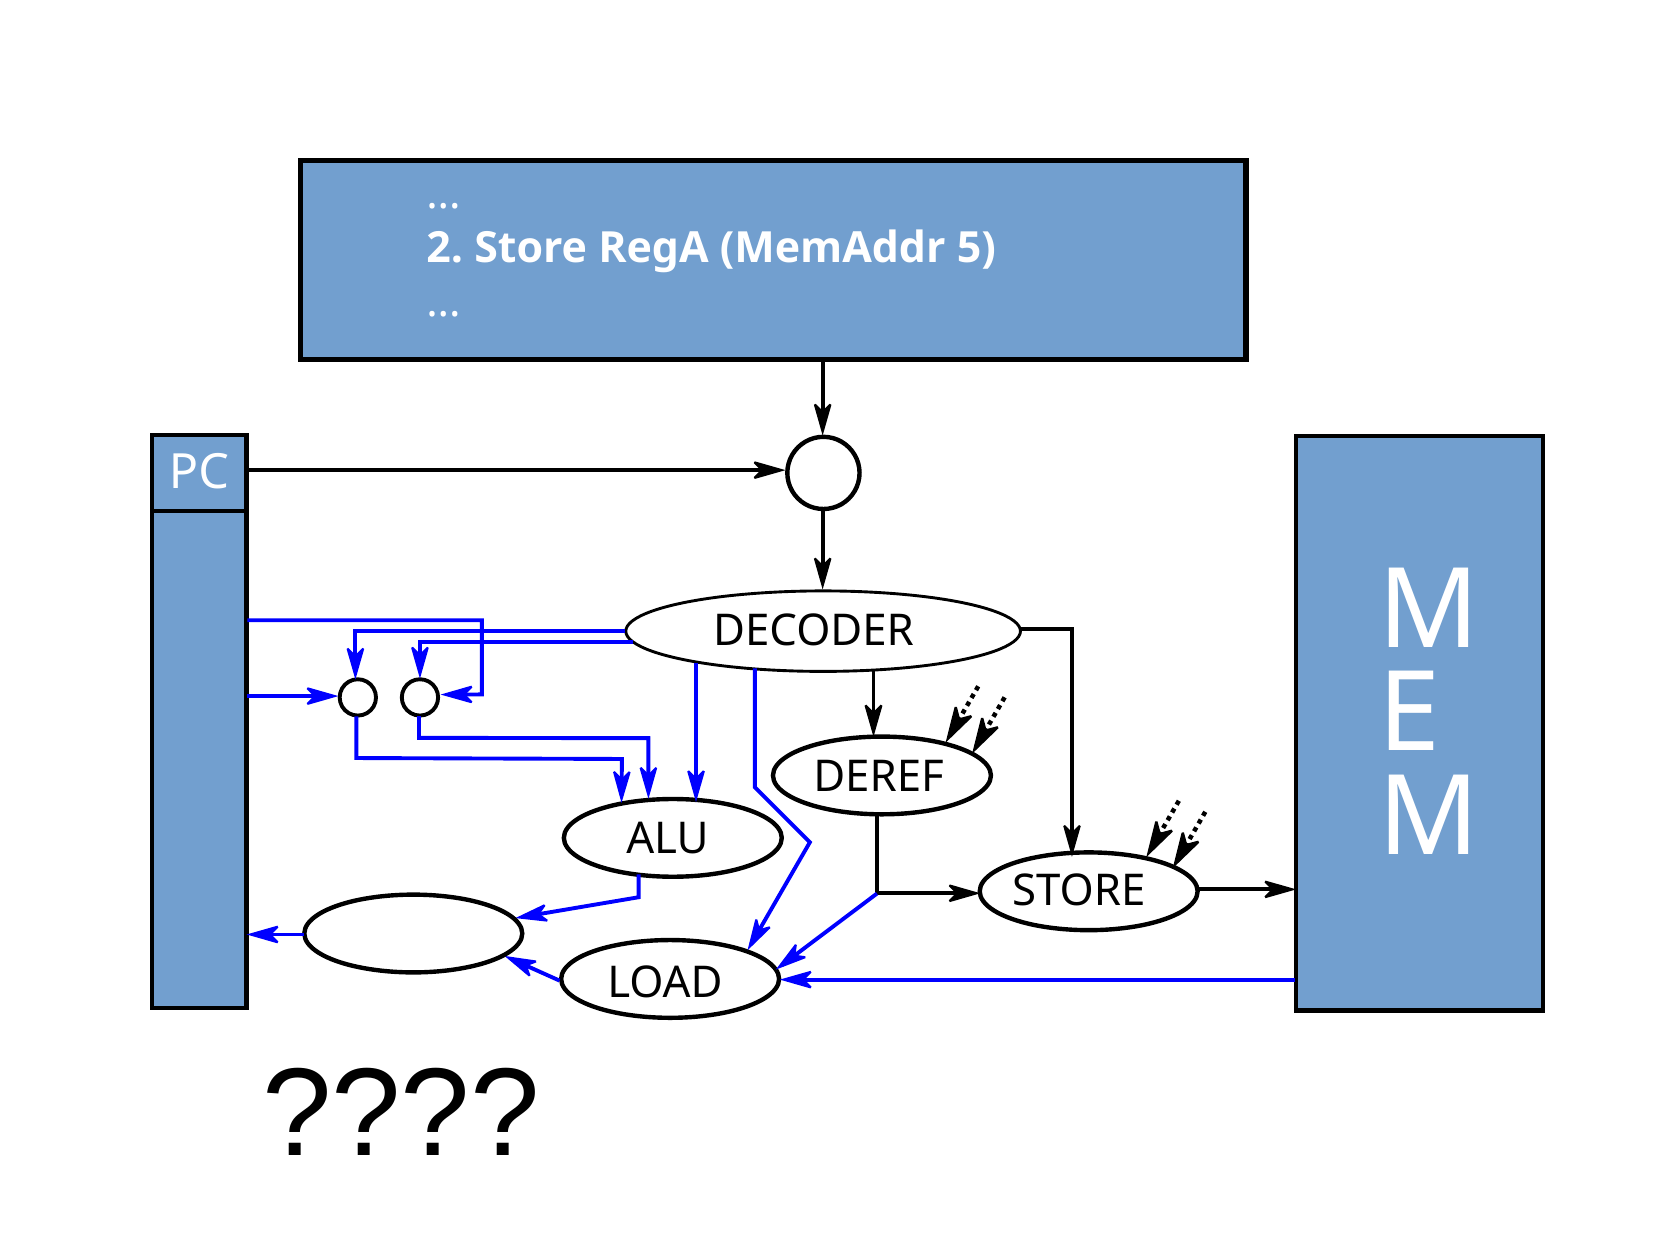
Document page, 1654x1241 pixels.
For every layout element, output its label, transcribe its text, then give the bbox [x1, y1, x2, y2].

text_box ???? [247, 1035, 556, 1190]
picture [150, 157, 1546, 1021]
